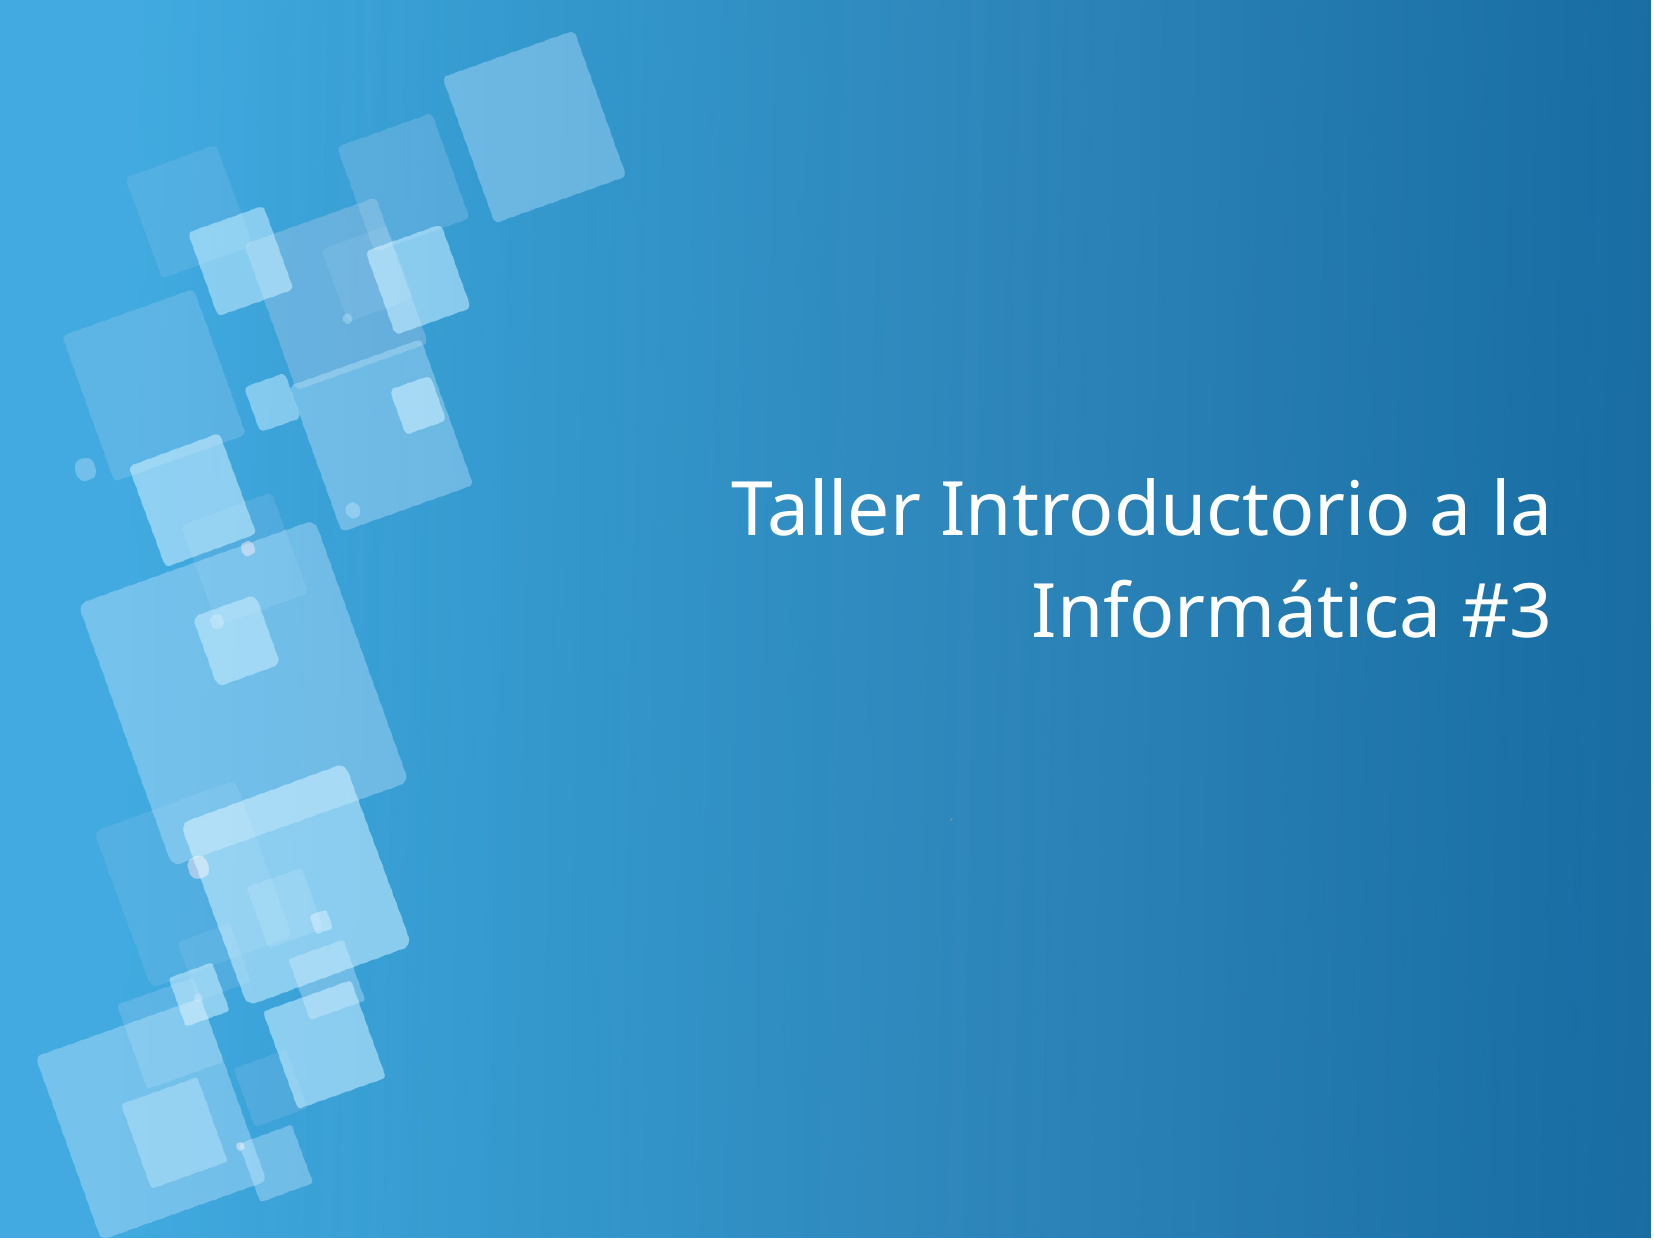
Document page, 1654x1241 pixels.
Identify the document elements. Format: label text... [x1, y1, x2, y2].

picture [0, 0, 1651, 1238]
title Taller Introductorio a la Informática #3 [627, 467, 1554, 648]
